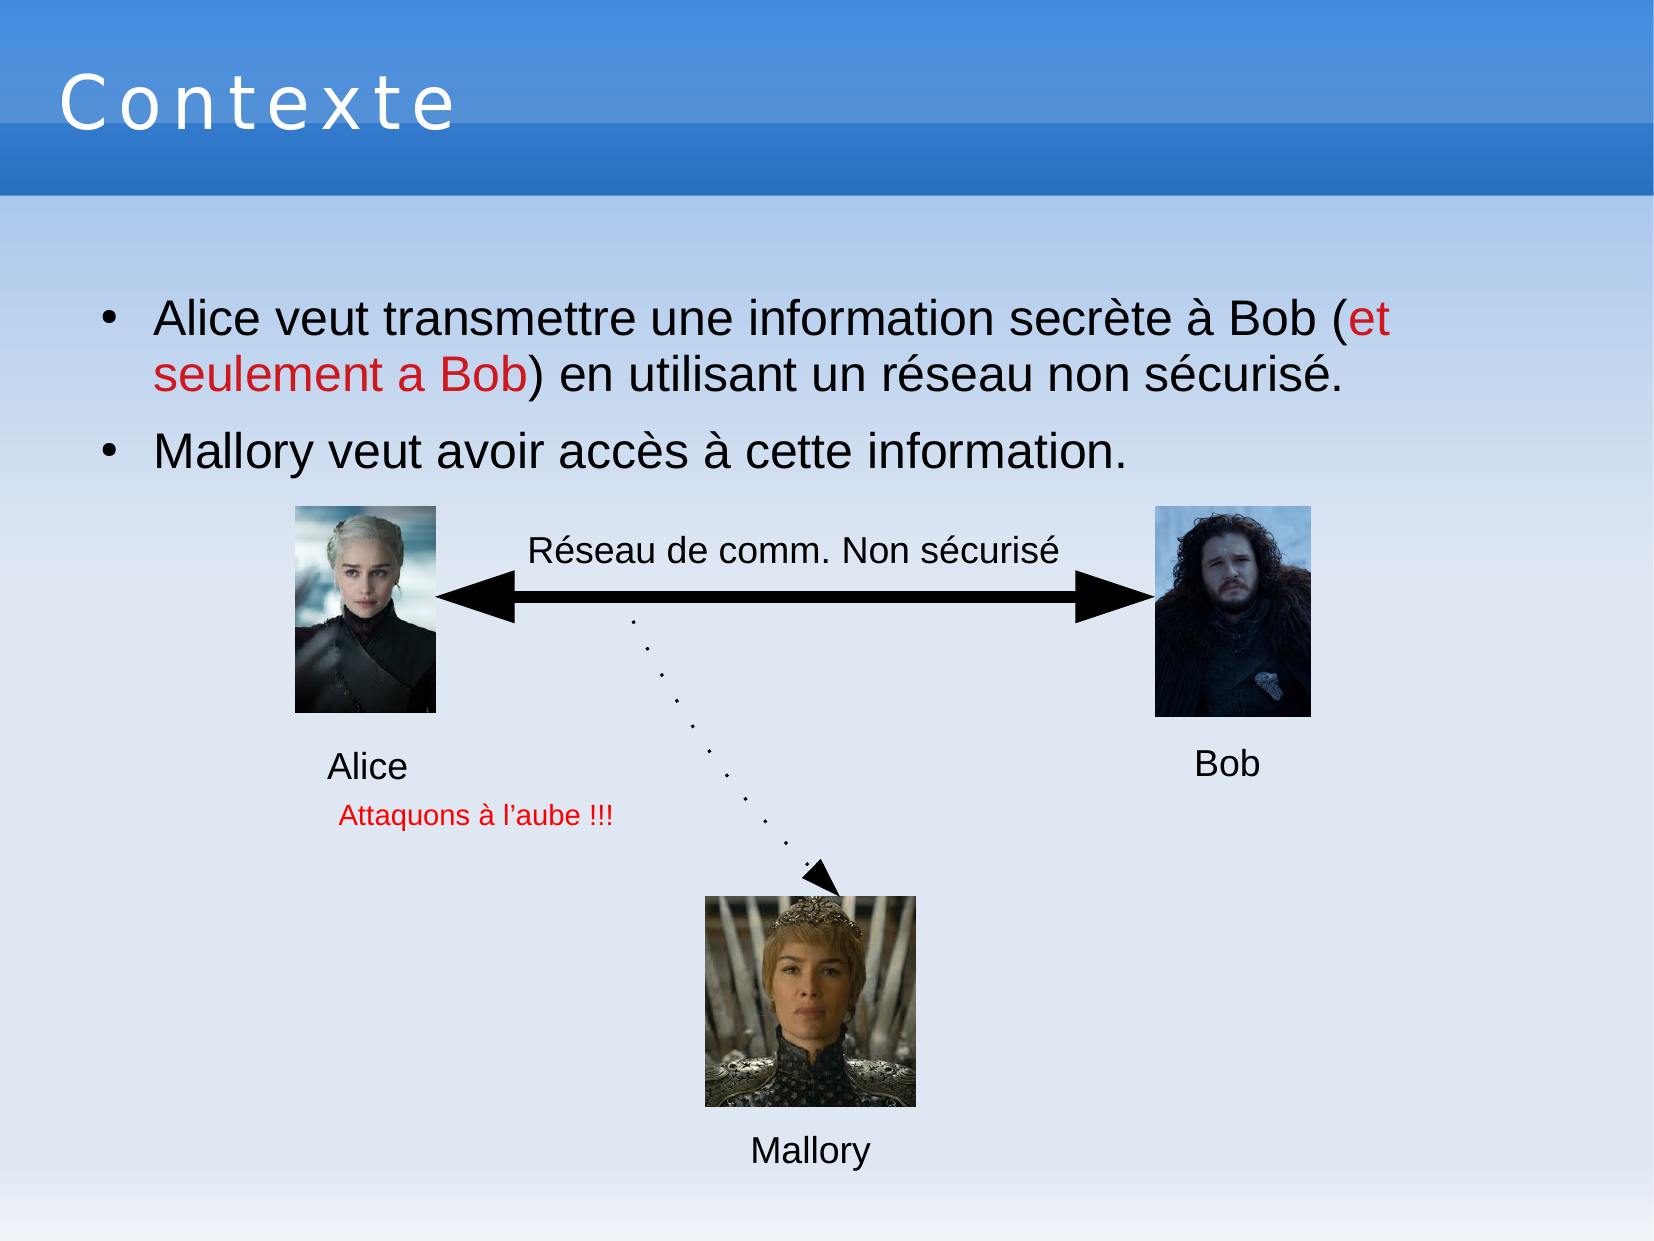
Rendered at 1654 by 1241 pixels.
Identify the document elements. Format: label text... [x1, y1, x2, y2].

text_box Alice [312, 738, 423, 796]
title Contexte [59, 29, 1270, 178]
text_box Mallory [735, 1121, 886, 1179]
text_box Bob [1179, 735, 1276, 792]
text_box Réseau de comm. Non sécurisé [512, 521, 1075, 579]
text_box Attaquons à l’aube !!! [323, 791, 630, 840]
picture [0, 0, 1654, 1241]
list Alice veut transmettre une information secrète à Bob (et seulement a Bob) en utilisant un réseau non sécurisé. Mallory veut avoir accès à cette information. [82, 290, 1571, 1109]
